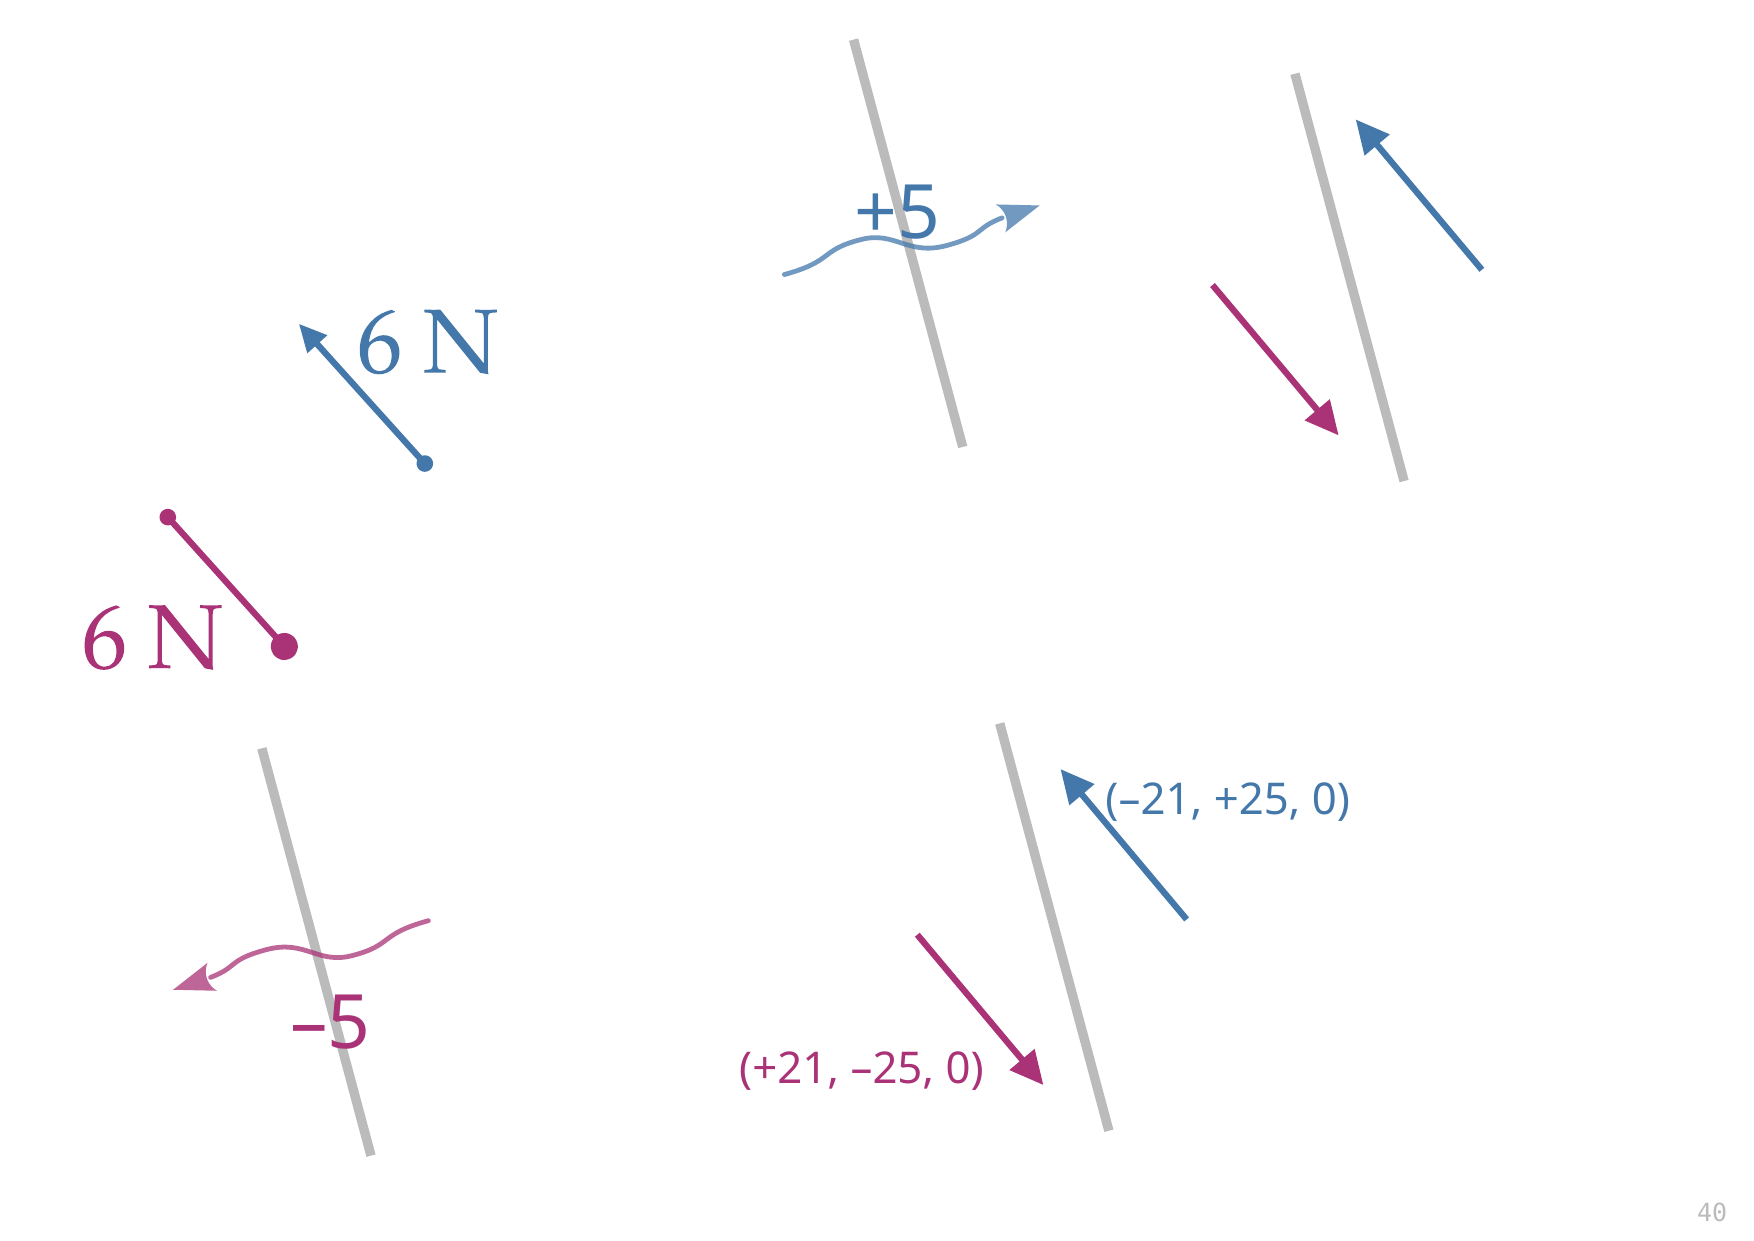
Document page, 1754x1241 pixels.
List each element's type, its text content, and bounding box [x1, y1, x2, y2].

text_box –5 [275, 960, 381, 1051]
text_box [359, 309, 400, 375]
text_box [424, 309, 497, 375]
text_box +5 [840, 151, 953, 241]
text_box (–21, +25, 0) [1090, 760, 1379, 826]
text_box [84, 605, 125, 670]
text_box (+21, –25, 0) [724, 1029, 1013, 1096]
text_box [149, 605, 222, 670]
